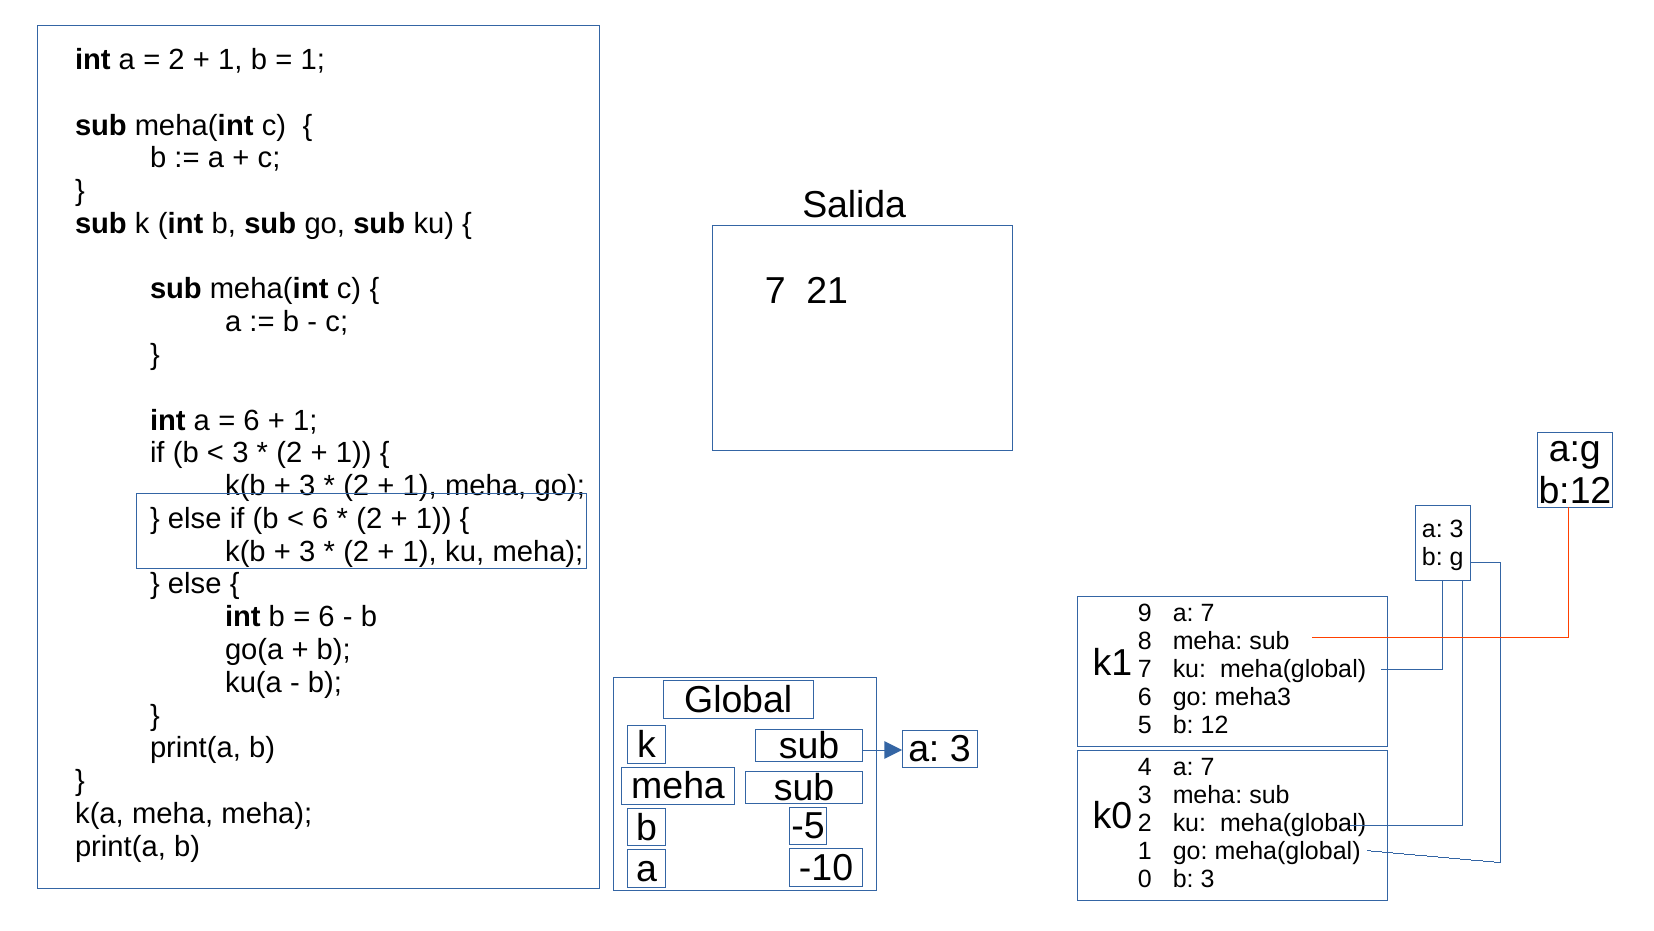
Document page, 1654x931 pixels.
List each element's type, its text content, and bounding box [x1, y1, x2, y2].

text_box k [627, 725, 666, 764]
text_box 4 a: 7 3 meha: sub 2 ku: meha(global) 1 go: meha(global) 0 b: 3 [1123, 747, 1382, 901]
text_box meha [621, 767, 735, 805]
text_box a:g b:12 [1537, 432, 1613, 508]
text_box a [627, 849, 666, 888]
text_box b [627, 808, 666, 846]
text_box 7 21 [750, 262, 863, 320]
text_box Salida [787, 175, 921, 233]
text_box a: 3 b: g [1415, 505, 1471, 581]
text_box -10 [789, 848, 863, 887]
text_box -5 [789, 807, 827, 845]
text_box sub [755, 729, 863, 762]
text_box sub [745, 771, 863, 804]
text_box k1 [1077, 634, 1123, 691]
text_box 9 a: 7 8 meha: sub 7 ku: meha(global) 6 go: meha3 5 b: 12 [1123, 591, 1382, 747]
text_box Global [663, 680, 814, 719]
text_box k0 [1077, 787, 1123, 845]
text_box a: 3 [902, 730, 978, 768]
subtitle int a = 2 + 1, b = 1; sub meha(int c) { b := a + c; } sub k (int b, sub go, sub ku) { sub meha(int c) { a := b - c; } int a = 6 + 1; if (b < 3 * (2 + 1)) { k(b + 3 * (2 + 1), meha, go); } else if (b < 6 * (2 + 1)) { k(b + 3 * (2 + 1), ku, meha); } else { int b = 6 - b go(a + b); ku(a - b); } print(a, b) } k(a, meha, meha); print(a, b) [75, 43, 638, 863]
